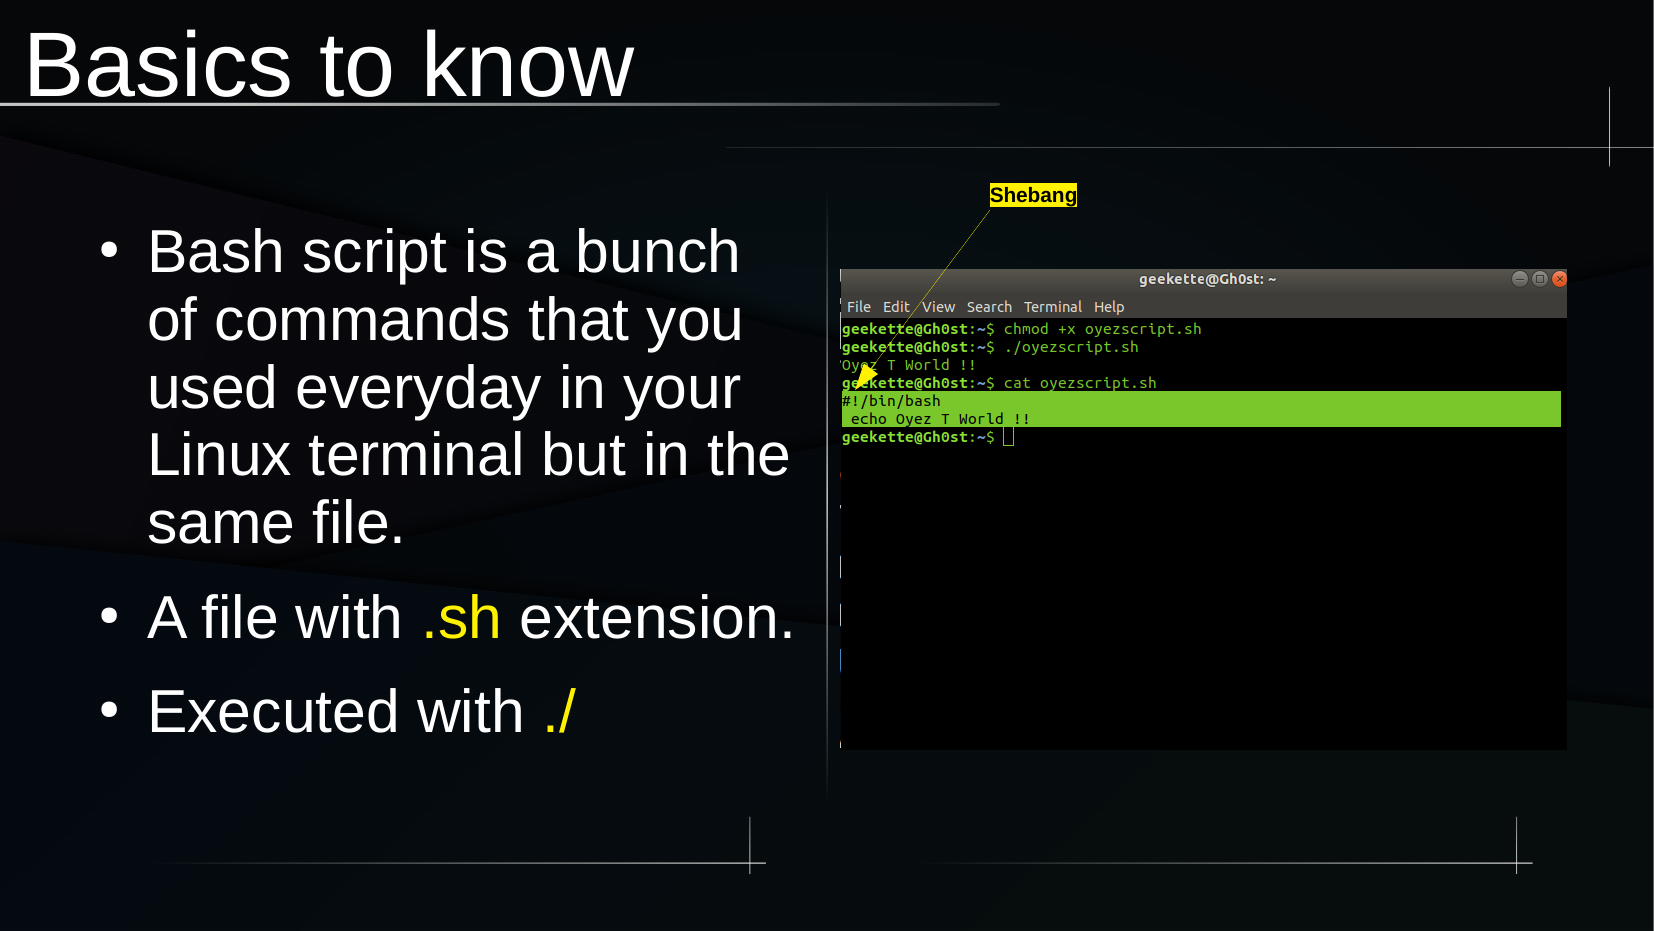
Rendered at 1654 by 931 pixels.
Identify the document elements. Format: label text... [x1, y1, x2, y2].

picture [0, 0, 1654, 931]
text_box Shebang [975, 175, 1096, 211]
list Bash script is a bunch of commands that you used everyday in your Linux terminal but in the same file. A file with .sh extension. Executed with ./ [82, 217, 809, 758]
title Basics to know [23, 11, 1589, 119]
